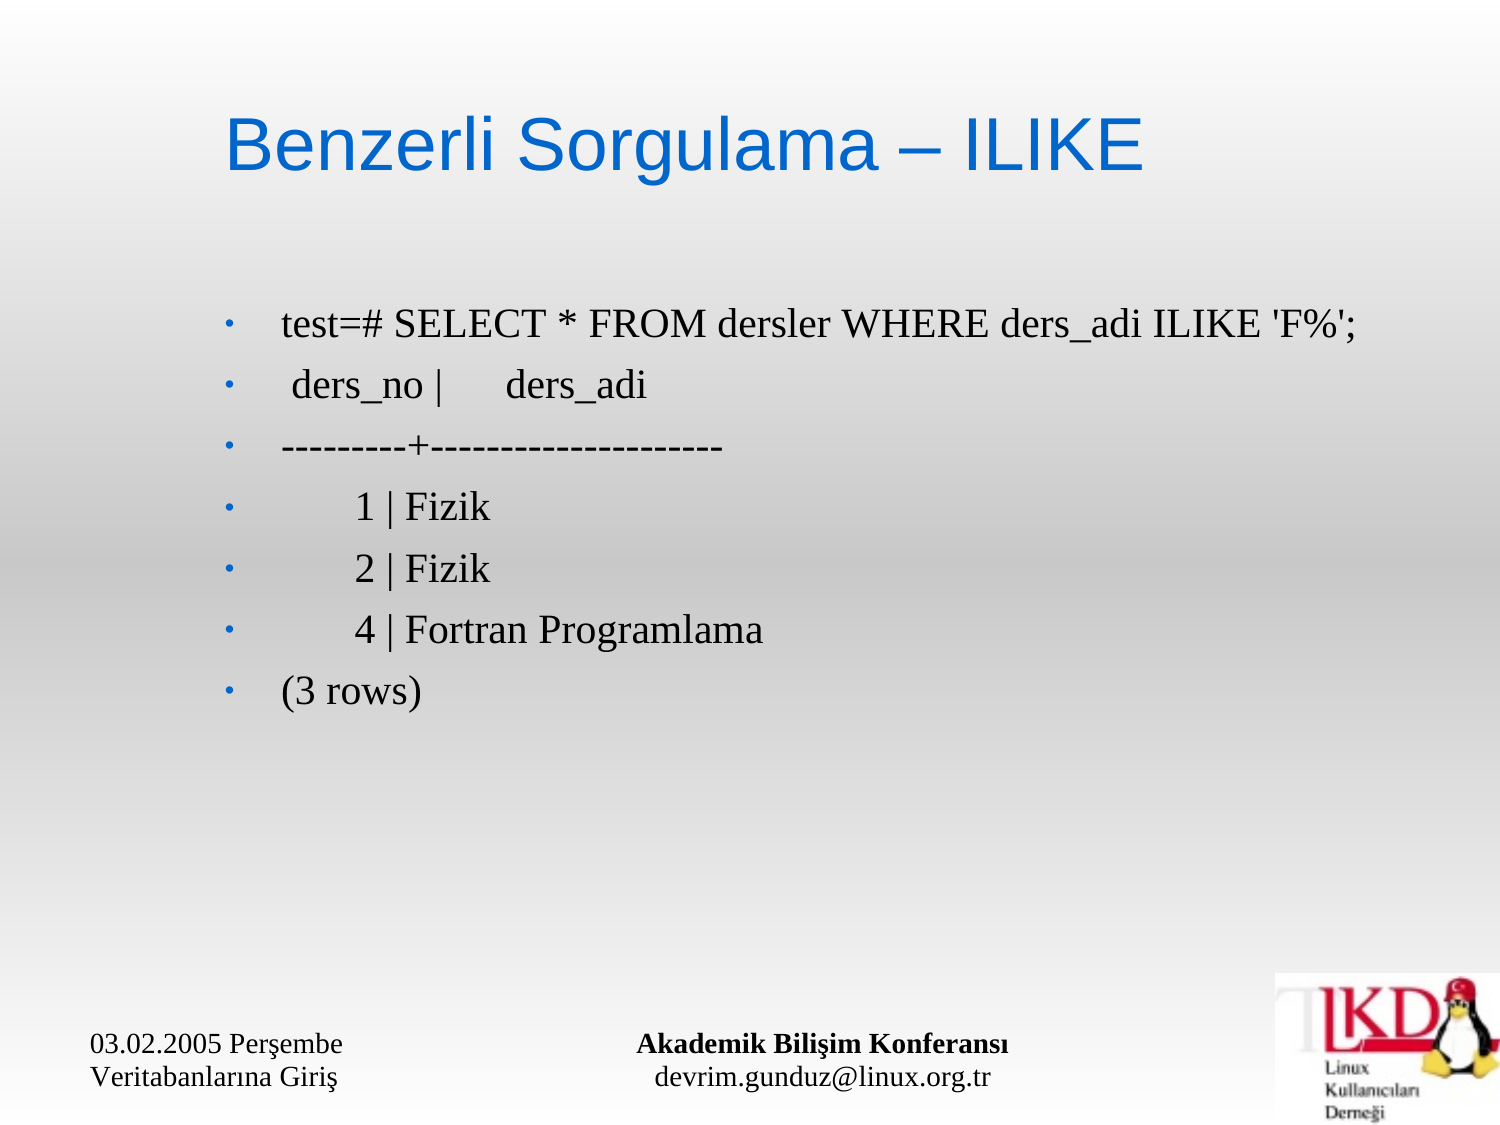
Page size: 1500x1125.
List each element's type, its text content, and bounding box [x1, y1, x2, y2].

picture [1275, 973, 1500, 1125]
title Benzerli Sorgulama – ILIKE [224, 49, 1425, 238]
list test=# SELECT * FROM dersler WHERE ders_adi ILIKE 'F%'; ders_no | ders_adi ---------+--------------------- 1 | Fizik 2 | Fizik 4 | Fortran Programlama (3 rows) [224, 299, 1425, 975]
